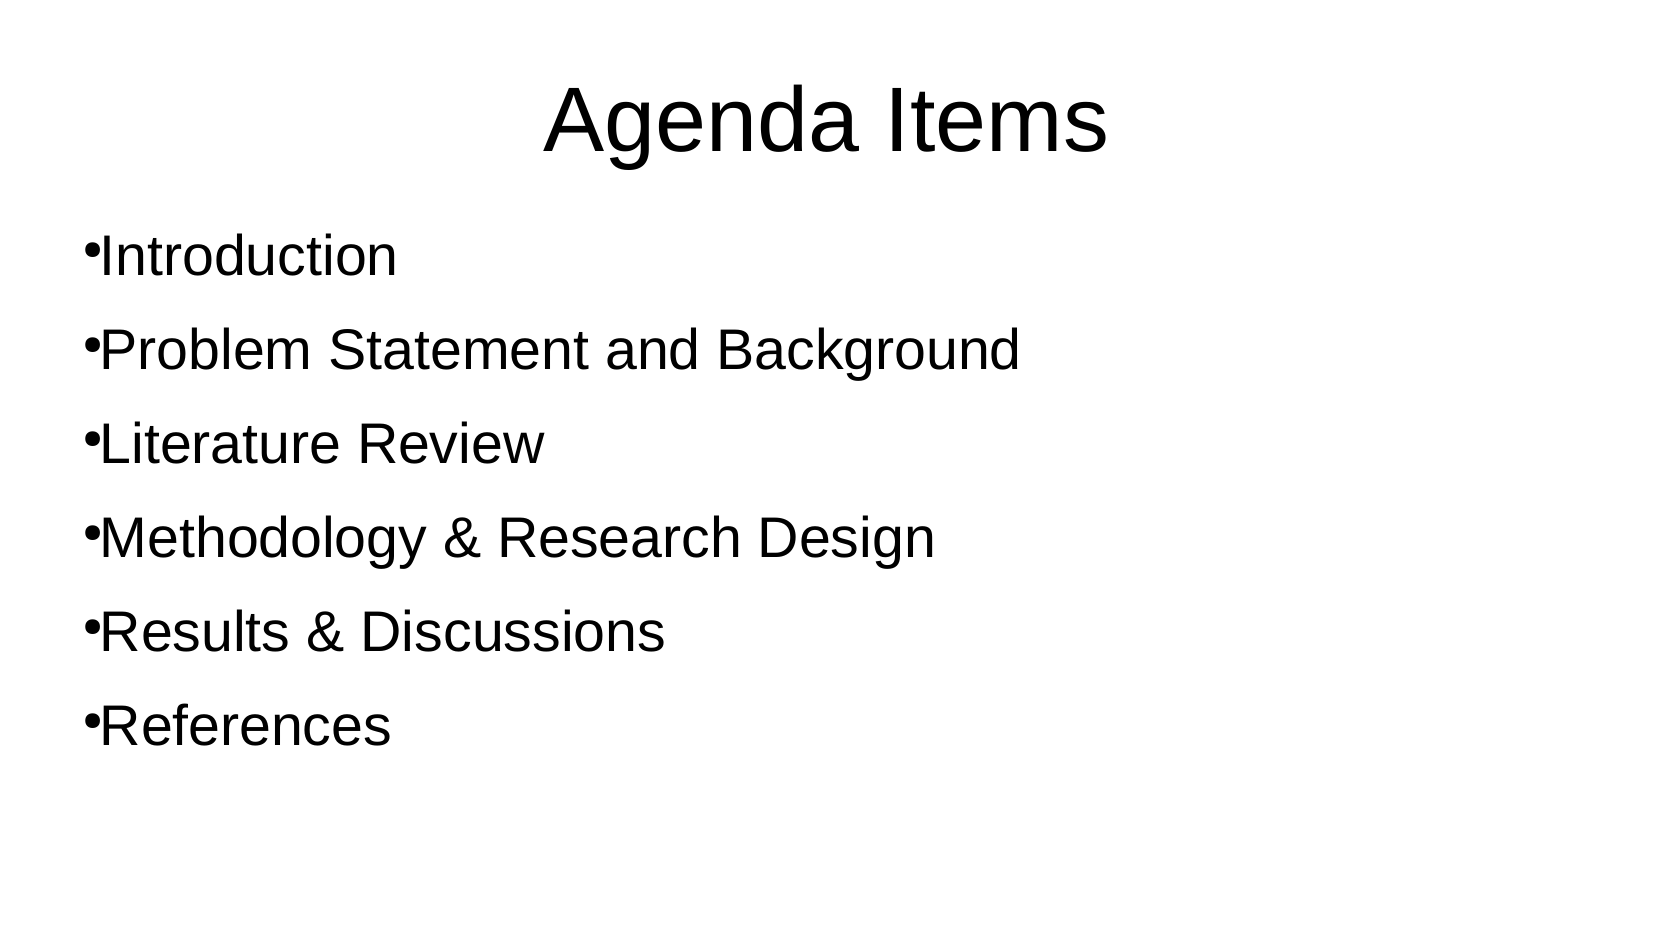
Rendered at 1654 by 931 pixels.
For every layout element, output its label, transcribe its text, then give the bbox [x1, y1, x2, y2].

title Agenda Items [82, 37, 1571, 193]
subtitle Introduction Problem Statement and Background Literature Review Methodology & Research Design Results & Discussions References [82, 217, 1571, 758]
